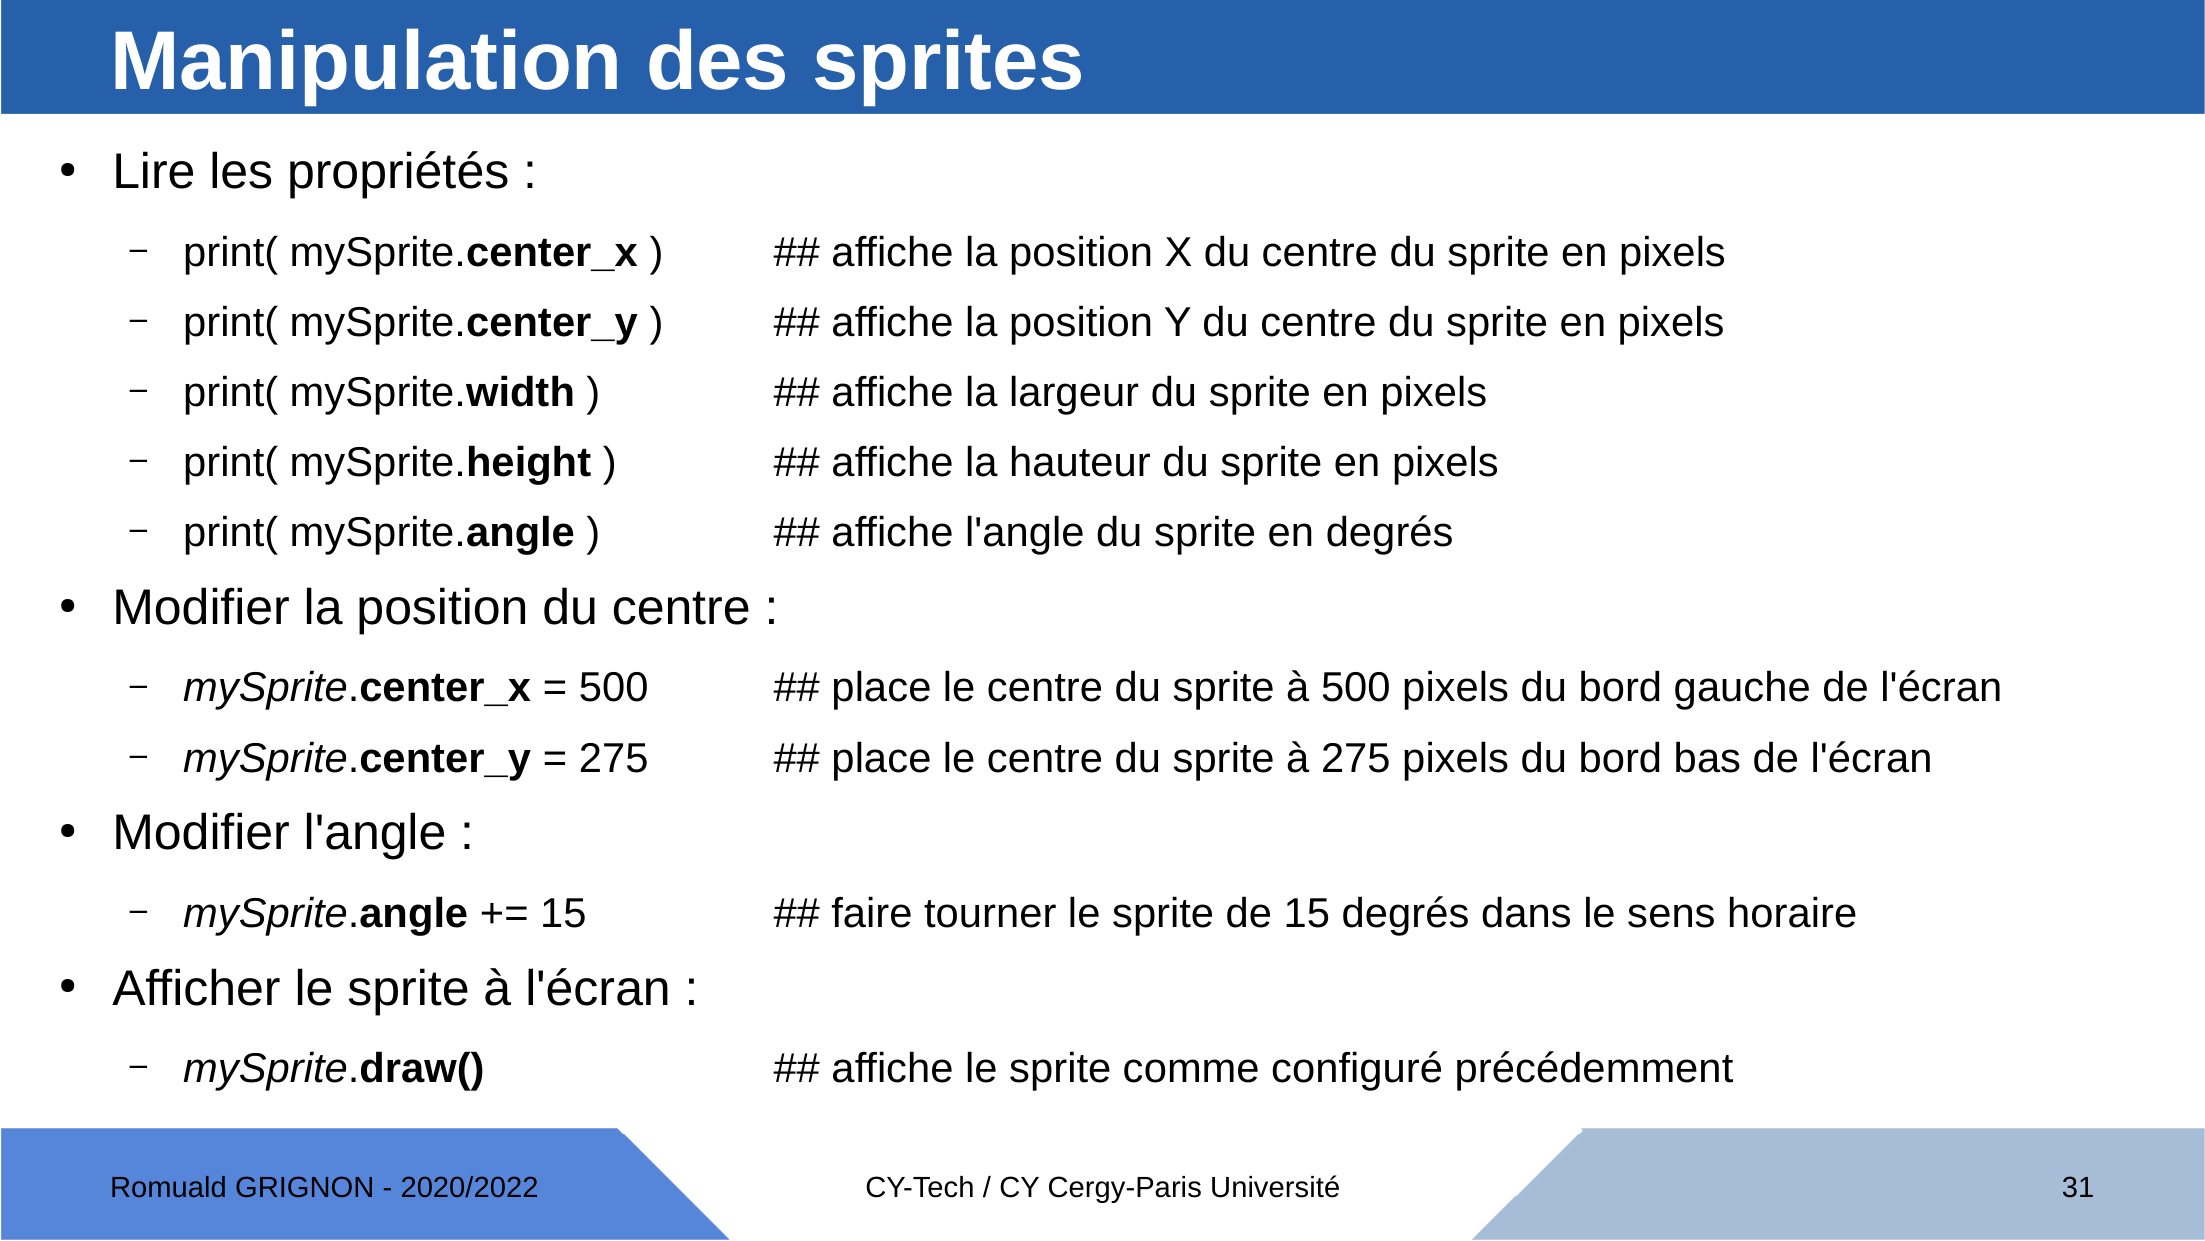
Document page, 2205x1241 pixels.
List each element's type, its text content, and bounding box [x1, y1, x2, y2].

list Lire les propriétés : print( mySprite.center_x ) ## affiche la position X du centre du sprite en pixels print( mySprite.center_y ) ## affiche la position Y du centre du sprite en pixels print( mySprite.width ) ## affiche la largeur du sprite en pixels print( mySprite.height ) ## affiche la hauteur du sprite en pixels print( mySprite.angle ) ## affiche l'angle du sprite en degrés Modifier la position du centre : mySprite.center_x = 500 ## place le centre du sprite à 500 pixels du bord gauche de l'écran mySprite.center_y = 275 ## place le centre du sprite à 275 pixels du bord bas de l'écran Modifier l'angle : mySprite.angle += 15 ## faire tourner le sprite de 15 degrés dans le sens horaire Afficher le sprite à l'écran : mySprite.draw() ## affiche le sprite comme configuré précédemment [41, 214, 2191, 1104]
picture [0, 0, 2205, 1241]
title Manipulation des sprites [110, 49, 2095, 214]
